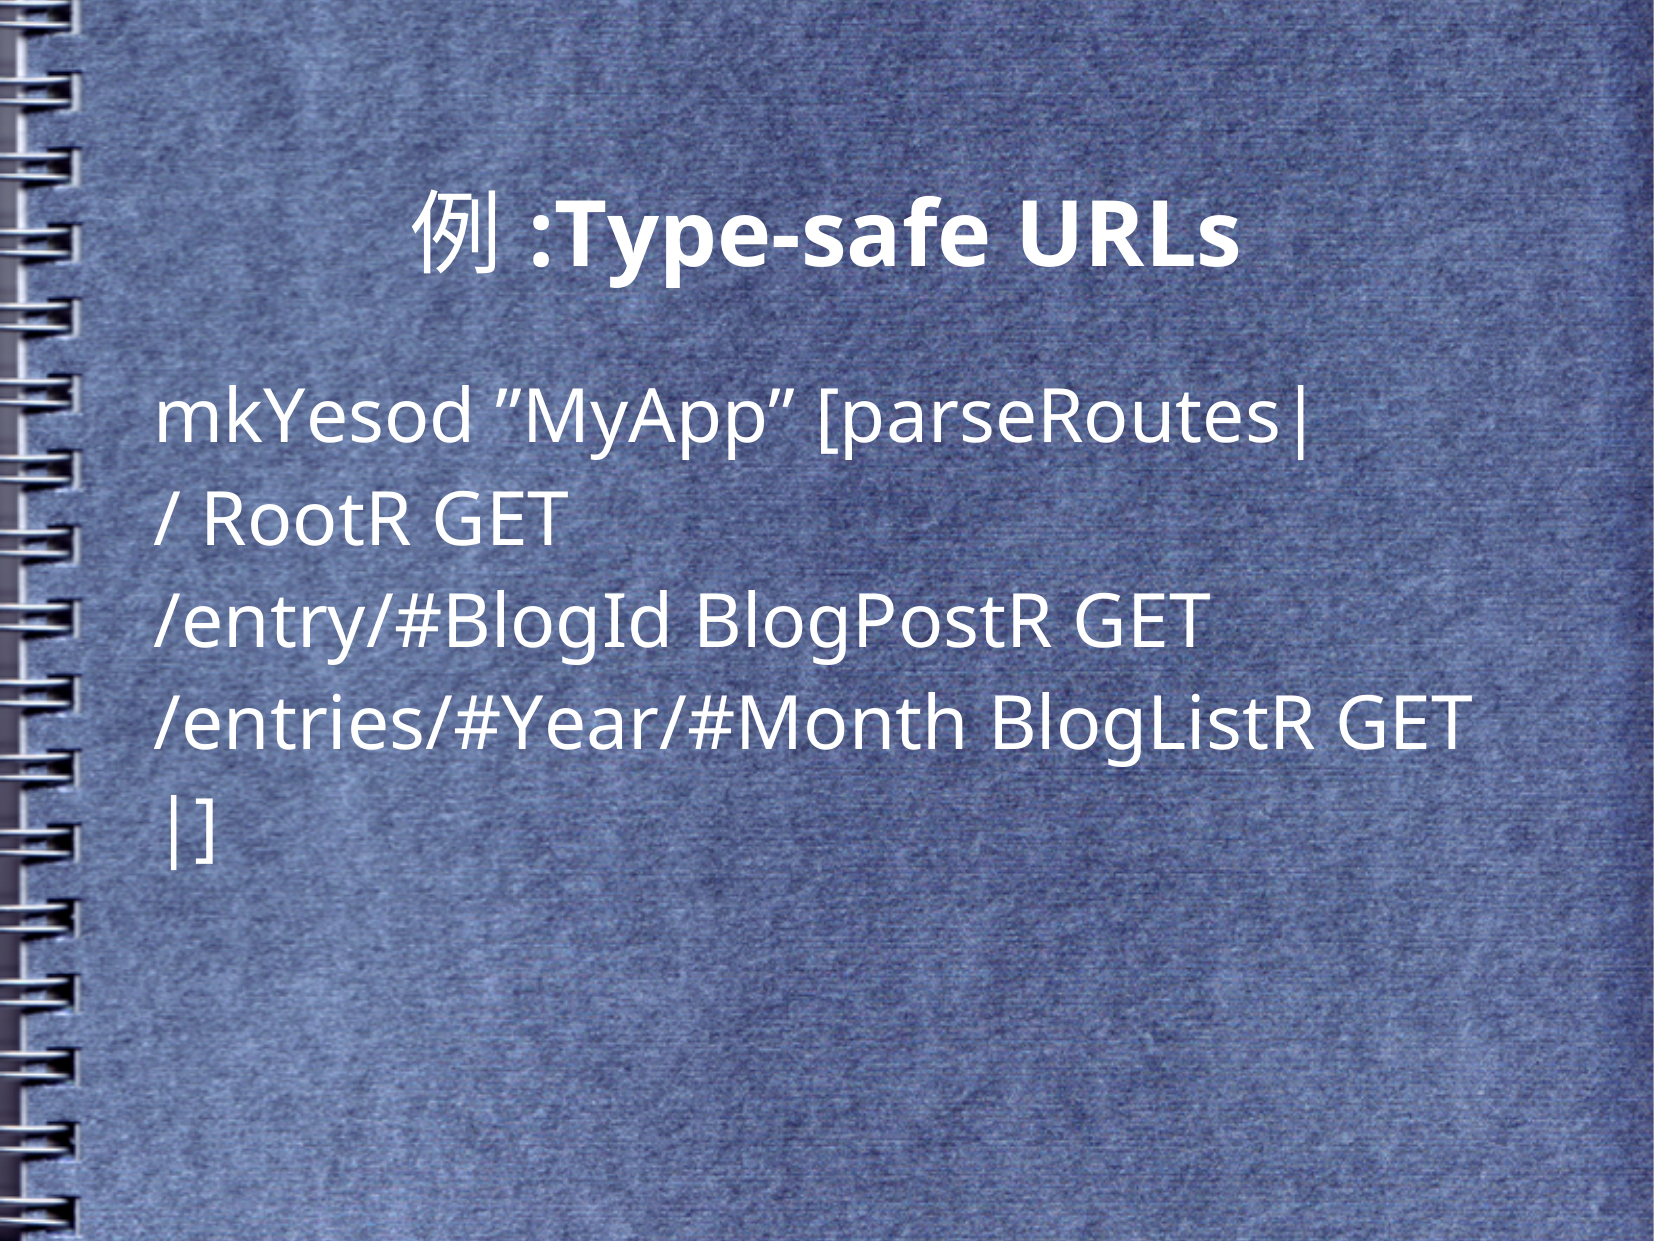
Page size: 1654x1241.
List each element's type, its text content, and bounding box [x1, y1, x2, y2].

picture [0, 0, 1654, 1241]
list mkYesod ”MyApp” [parseRoutes| / RootR GET /entry/#BlogId BlogPostR GET /entries/#Year/#Month BlogListR GET |] [82, 362, 1571, 1182]
title 例:Type-safe URLs [82, 123, 1571, 331]
